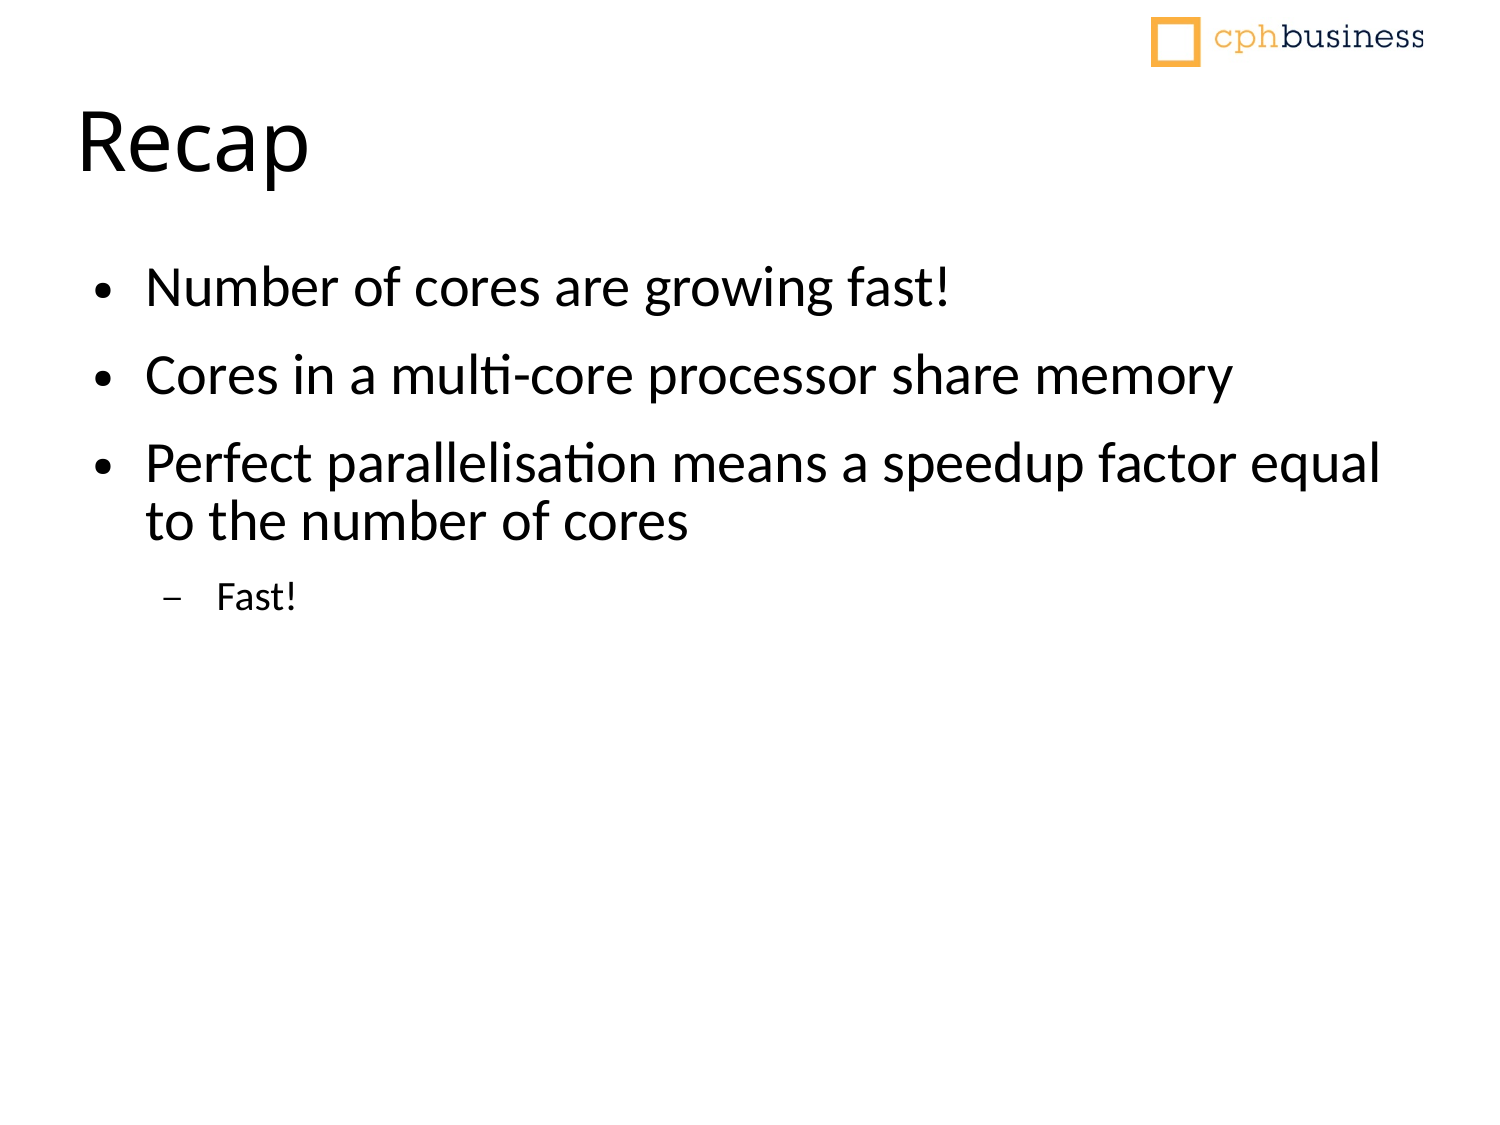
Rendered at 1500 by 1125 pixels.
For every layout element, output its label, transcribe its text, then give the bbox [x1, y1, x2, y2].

picture [1151, 17, 1424, 44]
title Recap [75, 44, 1425, 233]
list Number of cores are growing fast! Cores in a multi-core processor share memory Perfect parallelisation means a speedup factor equal to the number of cores Fast! [75, 263, 1425, 916]
